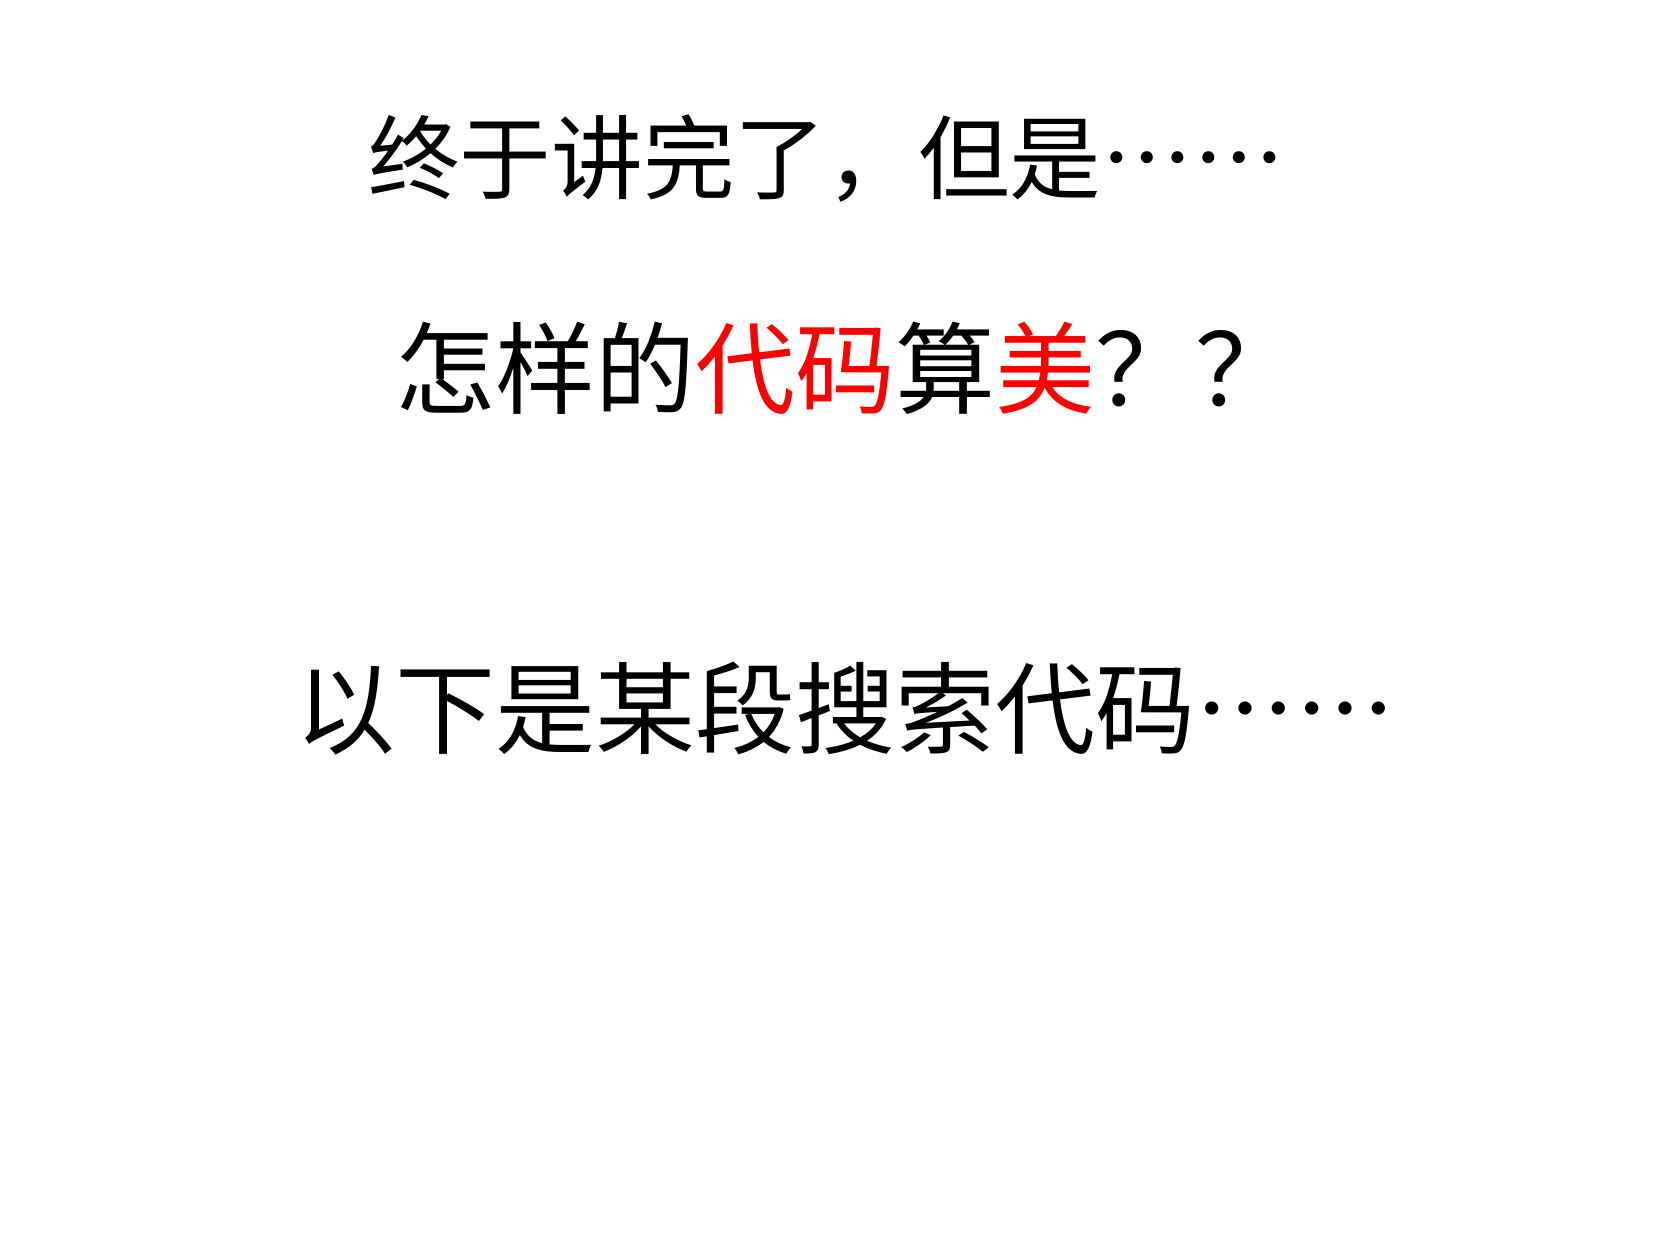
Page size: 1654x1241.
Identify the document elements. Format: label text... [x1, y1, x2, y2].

title 终于讲完了，但是…… [82, 49, 1571, 257]
list 怎样的代码算美？？ 以下是某段搜索代码…… [82, 290, 1538, 1010]
